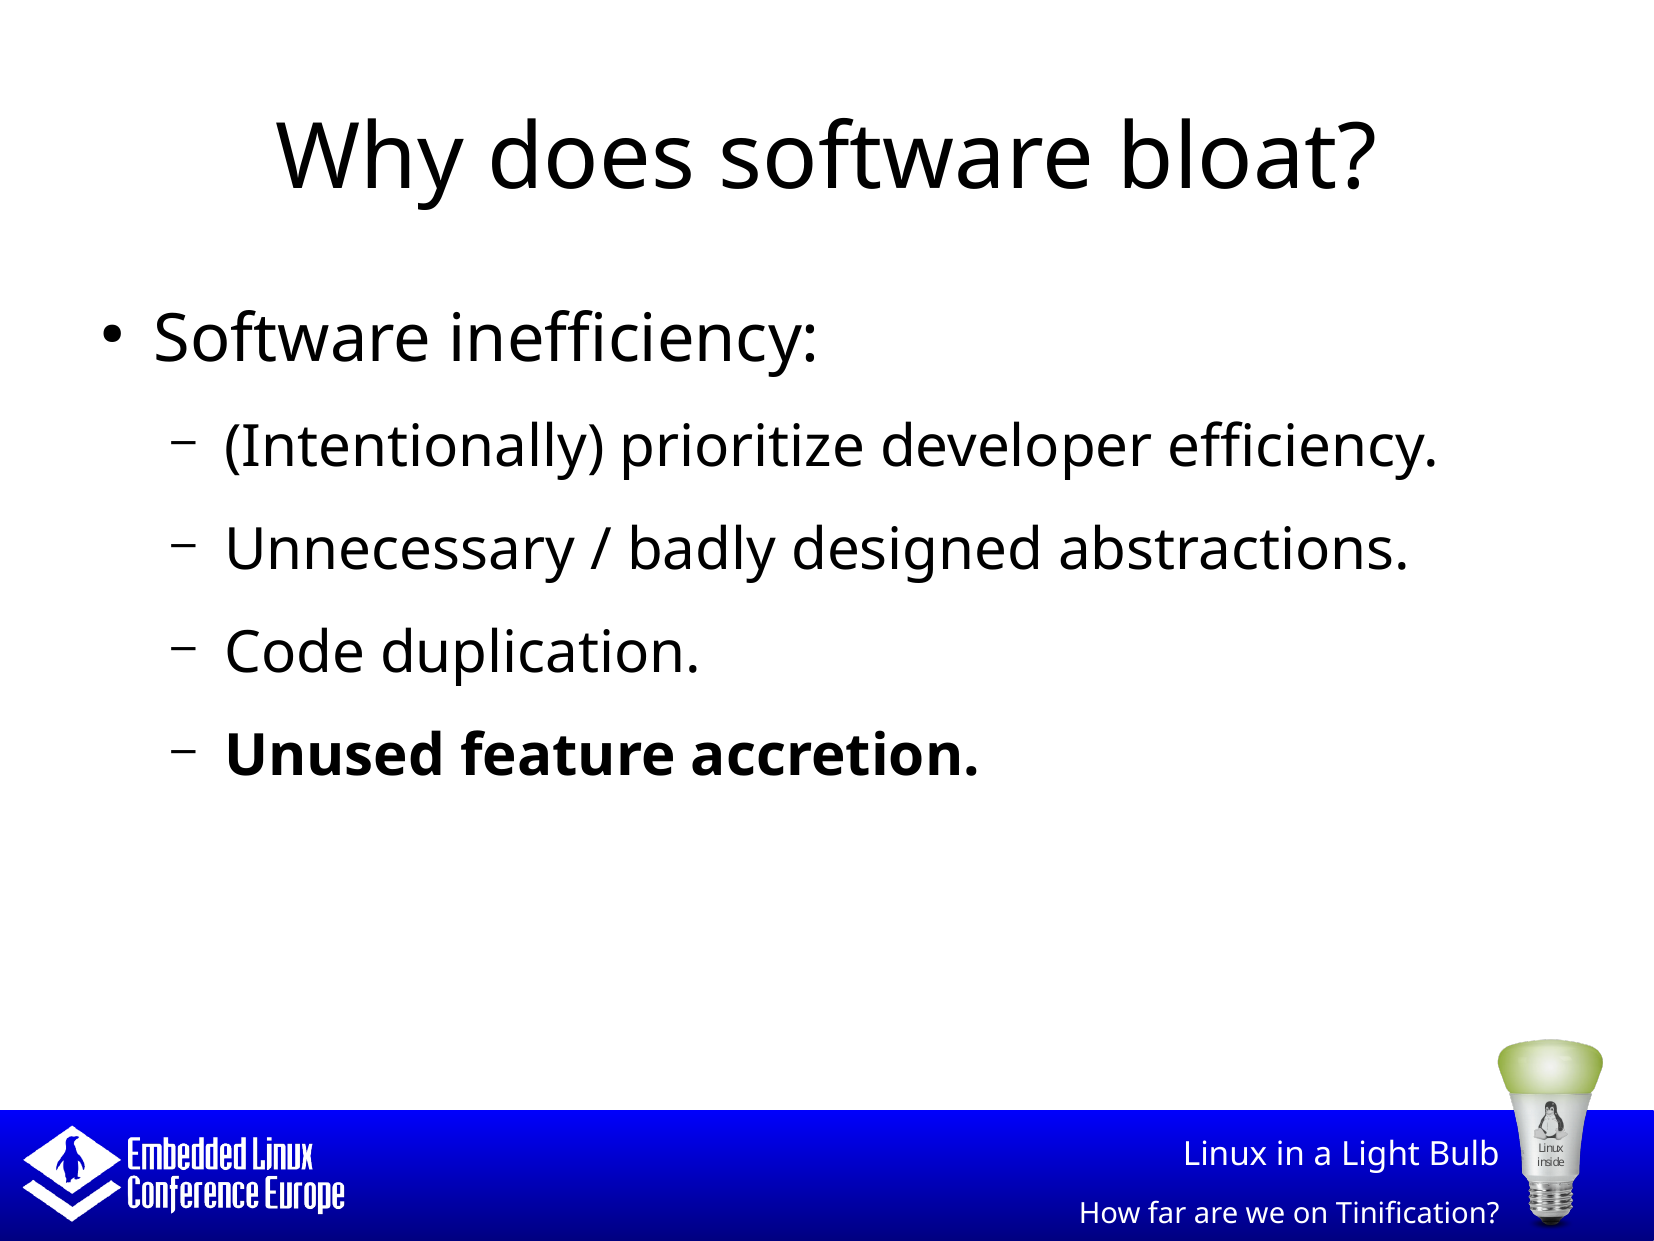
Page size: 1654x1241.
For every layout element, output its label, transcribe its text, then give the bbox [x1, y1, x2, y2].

picture [18, 1120, 349, 1226]
list Software inefficiency: (Intentionally) prioritize developer efficiency. Unnecessary / badly designed abstractions. Code duplication. Unused feature accretion. [82, 290, 1571, 1010]
title Why does software bloat? [82, 49, 1571, 257]
